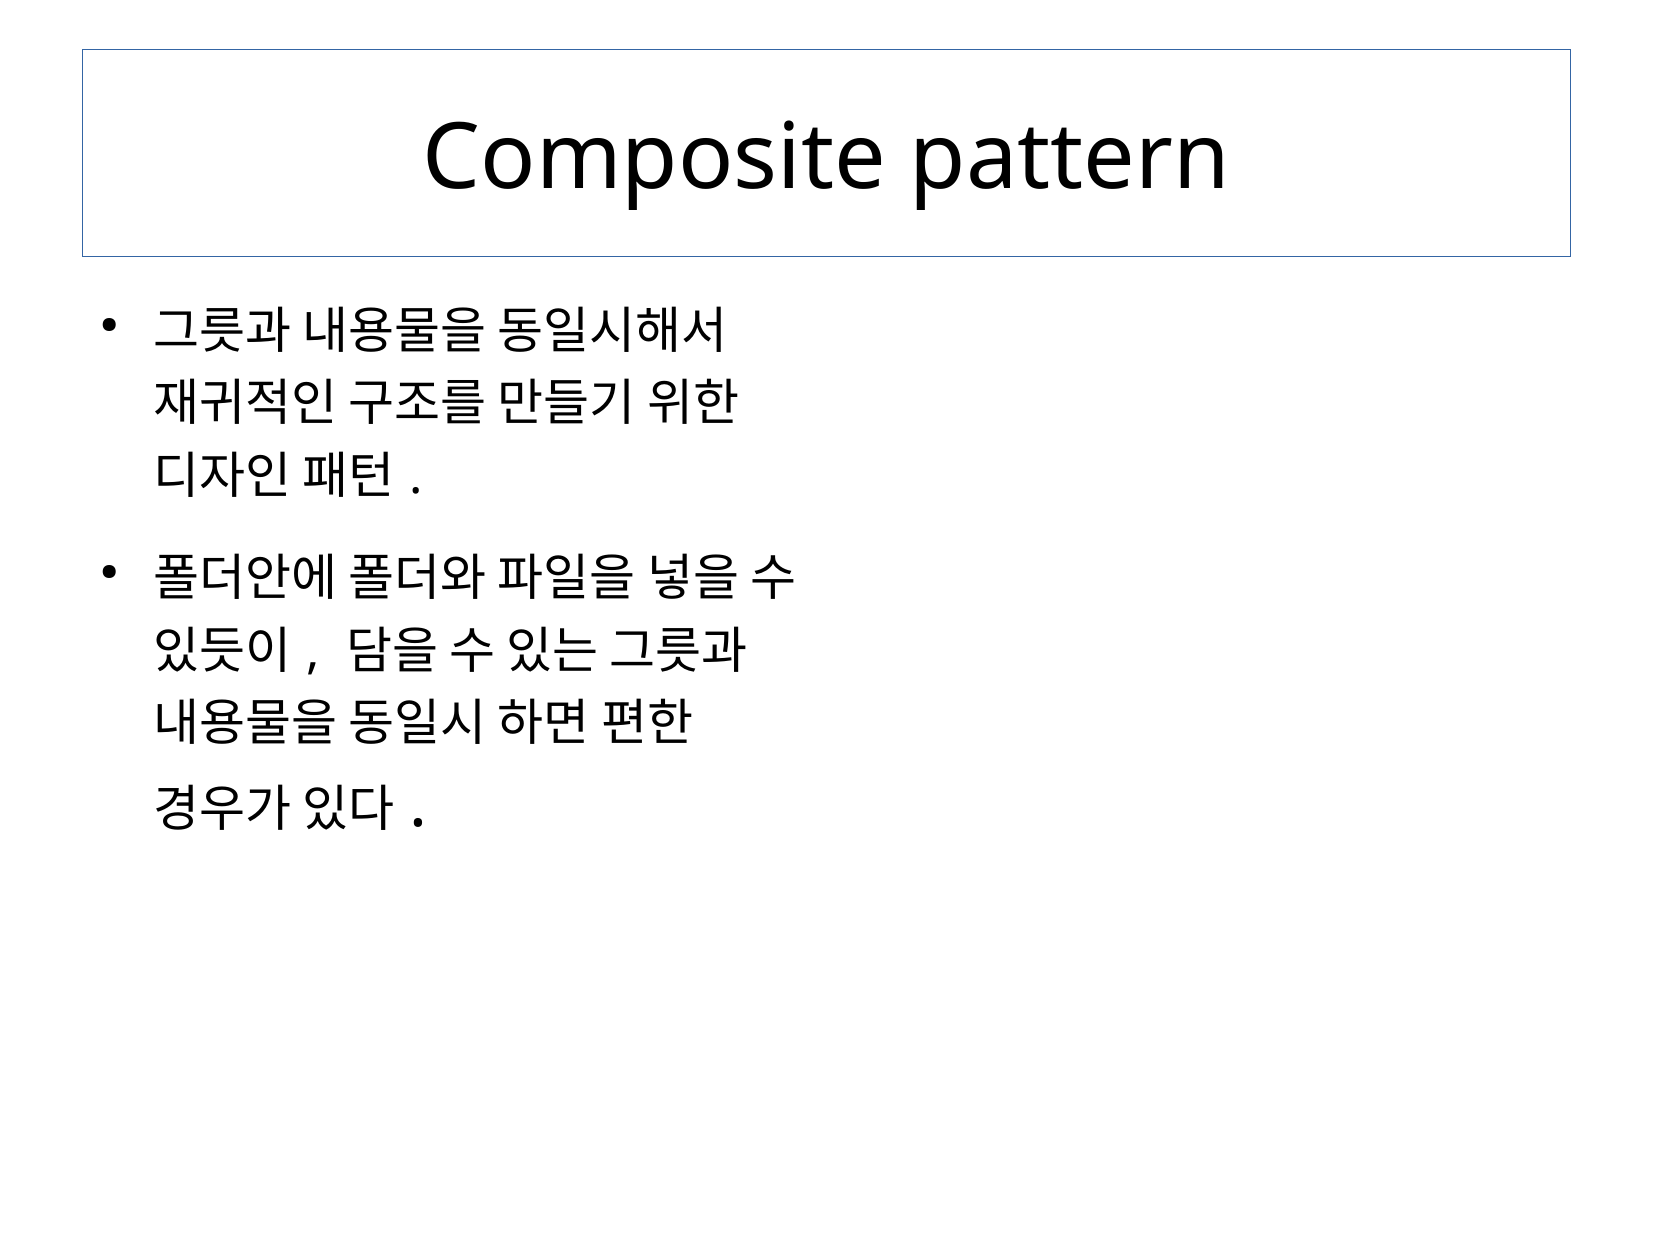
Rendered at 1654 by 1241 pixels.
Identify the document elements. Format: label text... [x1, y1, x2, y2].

title Composite pattern [82, 49, 1571, 257]
list 그릇과 내용물을 동일시해서 재귀적인 구조를 만들기 위한 디자인 패턴. 폴더안에 폴더와 파일을 넣을 수 있듯이, 담을 수 있는 그릇과 내용물을 동일시 하면 편한 경우가 있다. [82, 290, 826, 1010]
